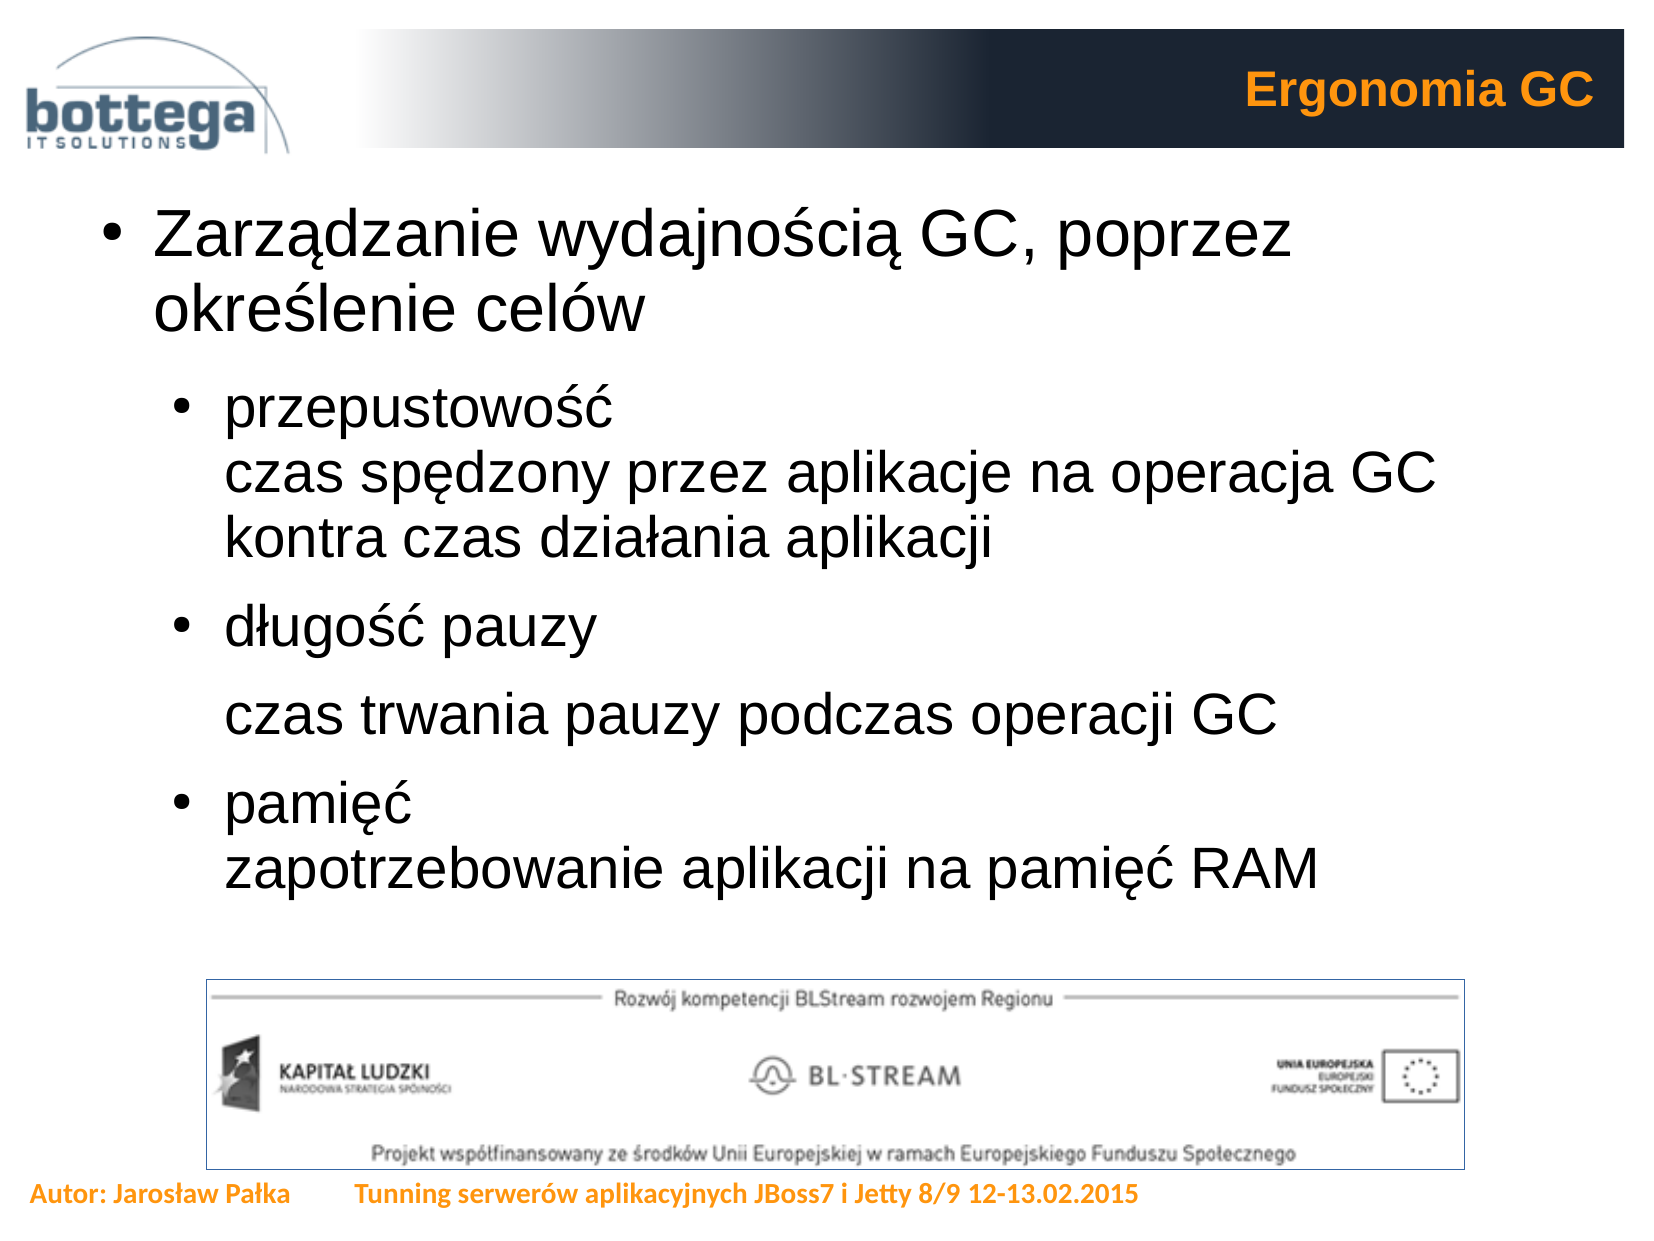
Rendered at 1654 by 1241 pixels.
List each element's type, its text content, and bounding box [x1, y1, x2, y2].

picture [207, 1015, 1464, 1169]
picture [17, 29, 296, 160]
list Zarządzanie wydajnością GC, poprzez określenie celów przepustowość czas spędzony przez aplikacje na operacja GC kontra czas działania aplikacji długość pauzy czas trwania pauzy podczas operacji GC pamięć zapotrzebowanie aplikacji na pamięć RAM [82, 195, 1571, 1015]
title Ergonomia GC [354, 29, 1625, 148]
